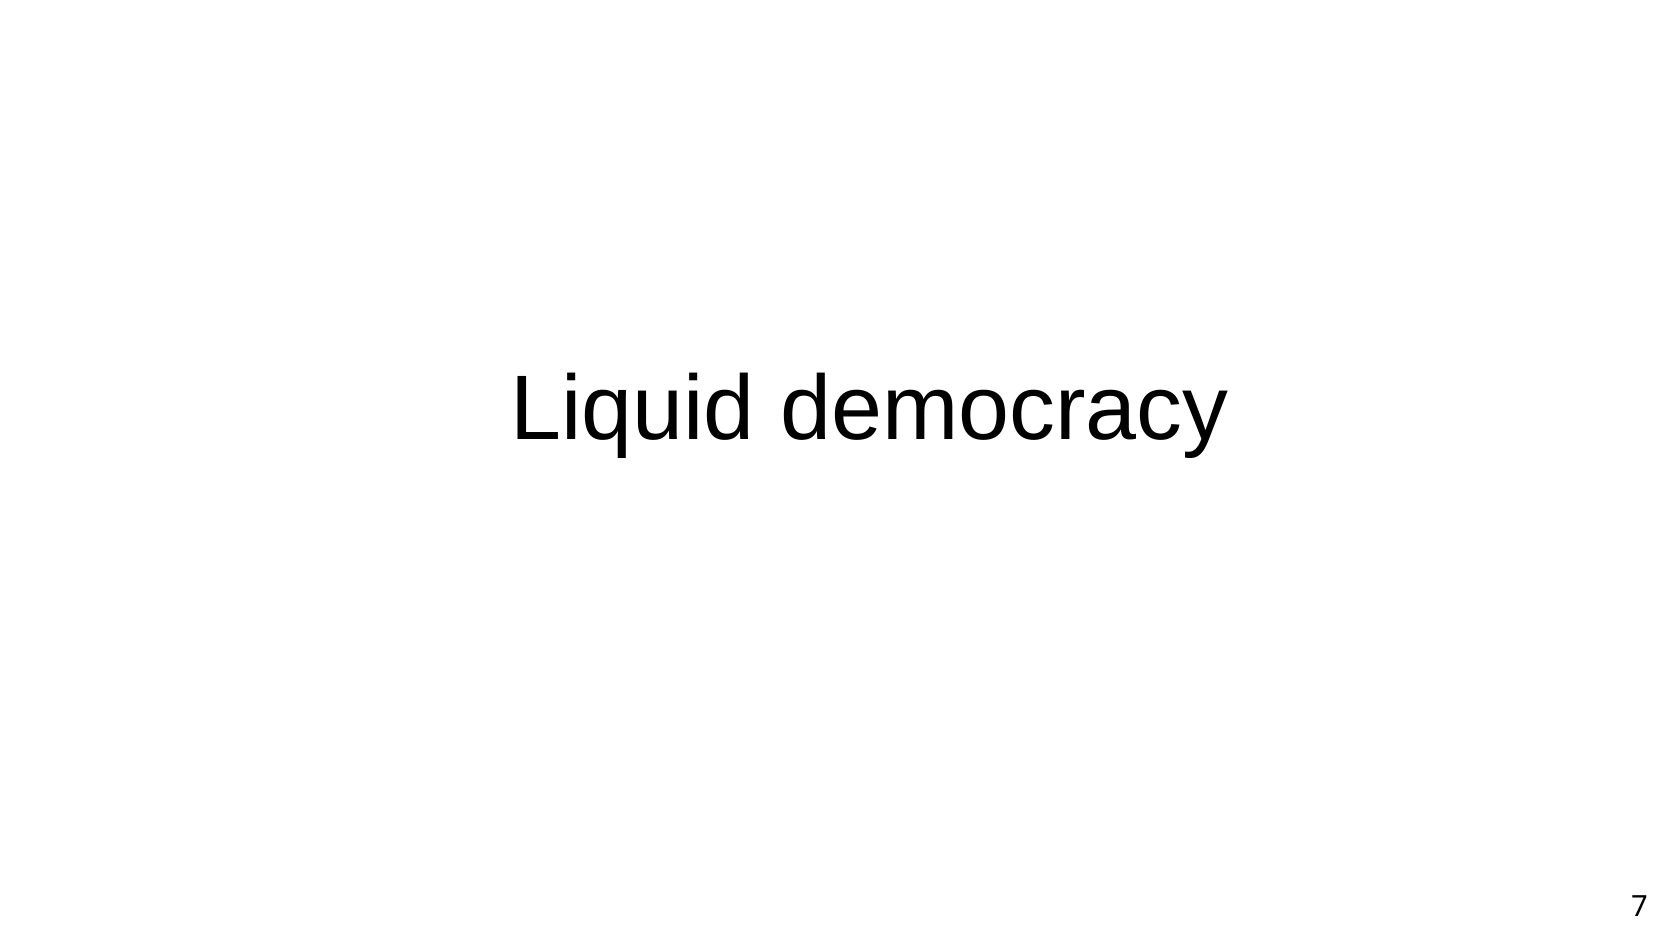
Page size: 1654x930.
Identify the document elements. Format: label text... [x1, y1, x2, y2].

title Liquid democracy [179, 330, 1561, 486]
